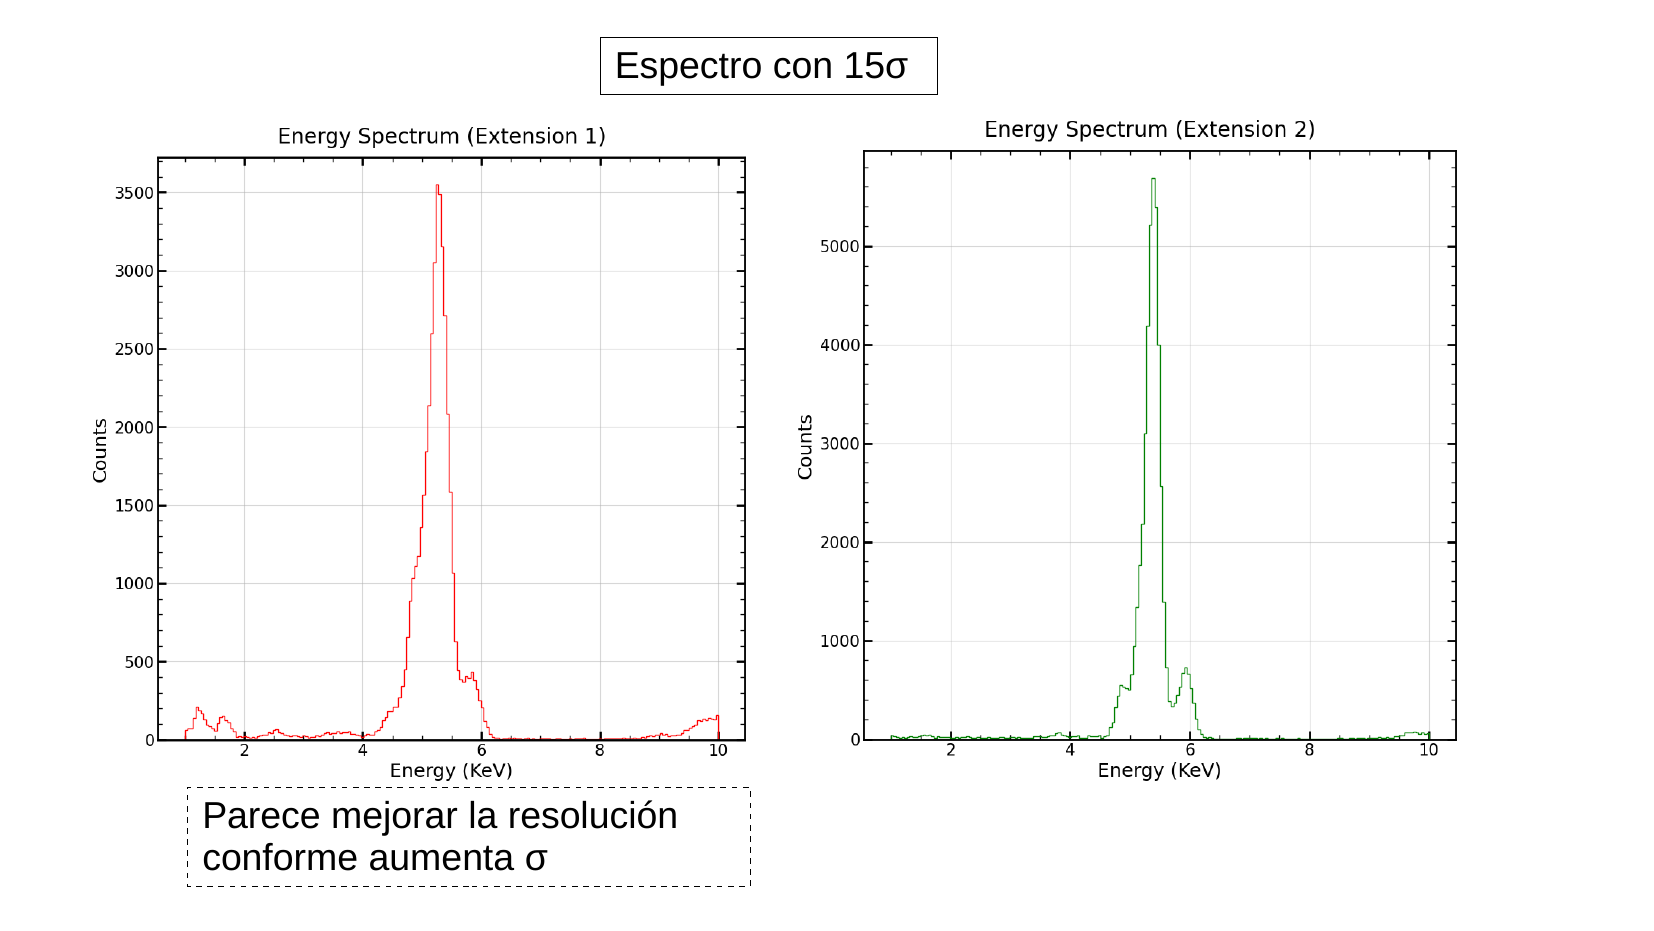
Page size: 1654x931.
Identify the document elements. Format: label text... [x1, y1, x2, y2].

picture [84, 119, 752, 788]
picture [789, 112, 1463, 788]
text_box Espectro con 15σ [600, 37, 938, 95]
text_box Parece mejorar la resolución conforme aumenta σ [187, 787, 751, 887]
